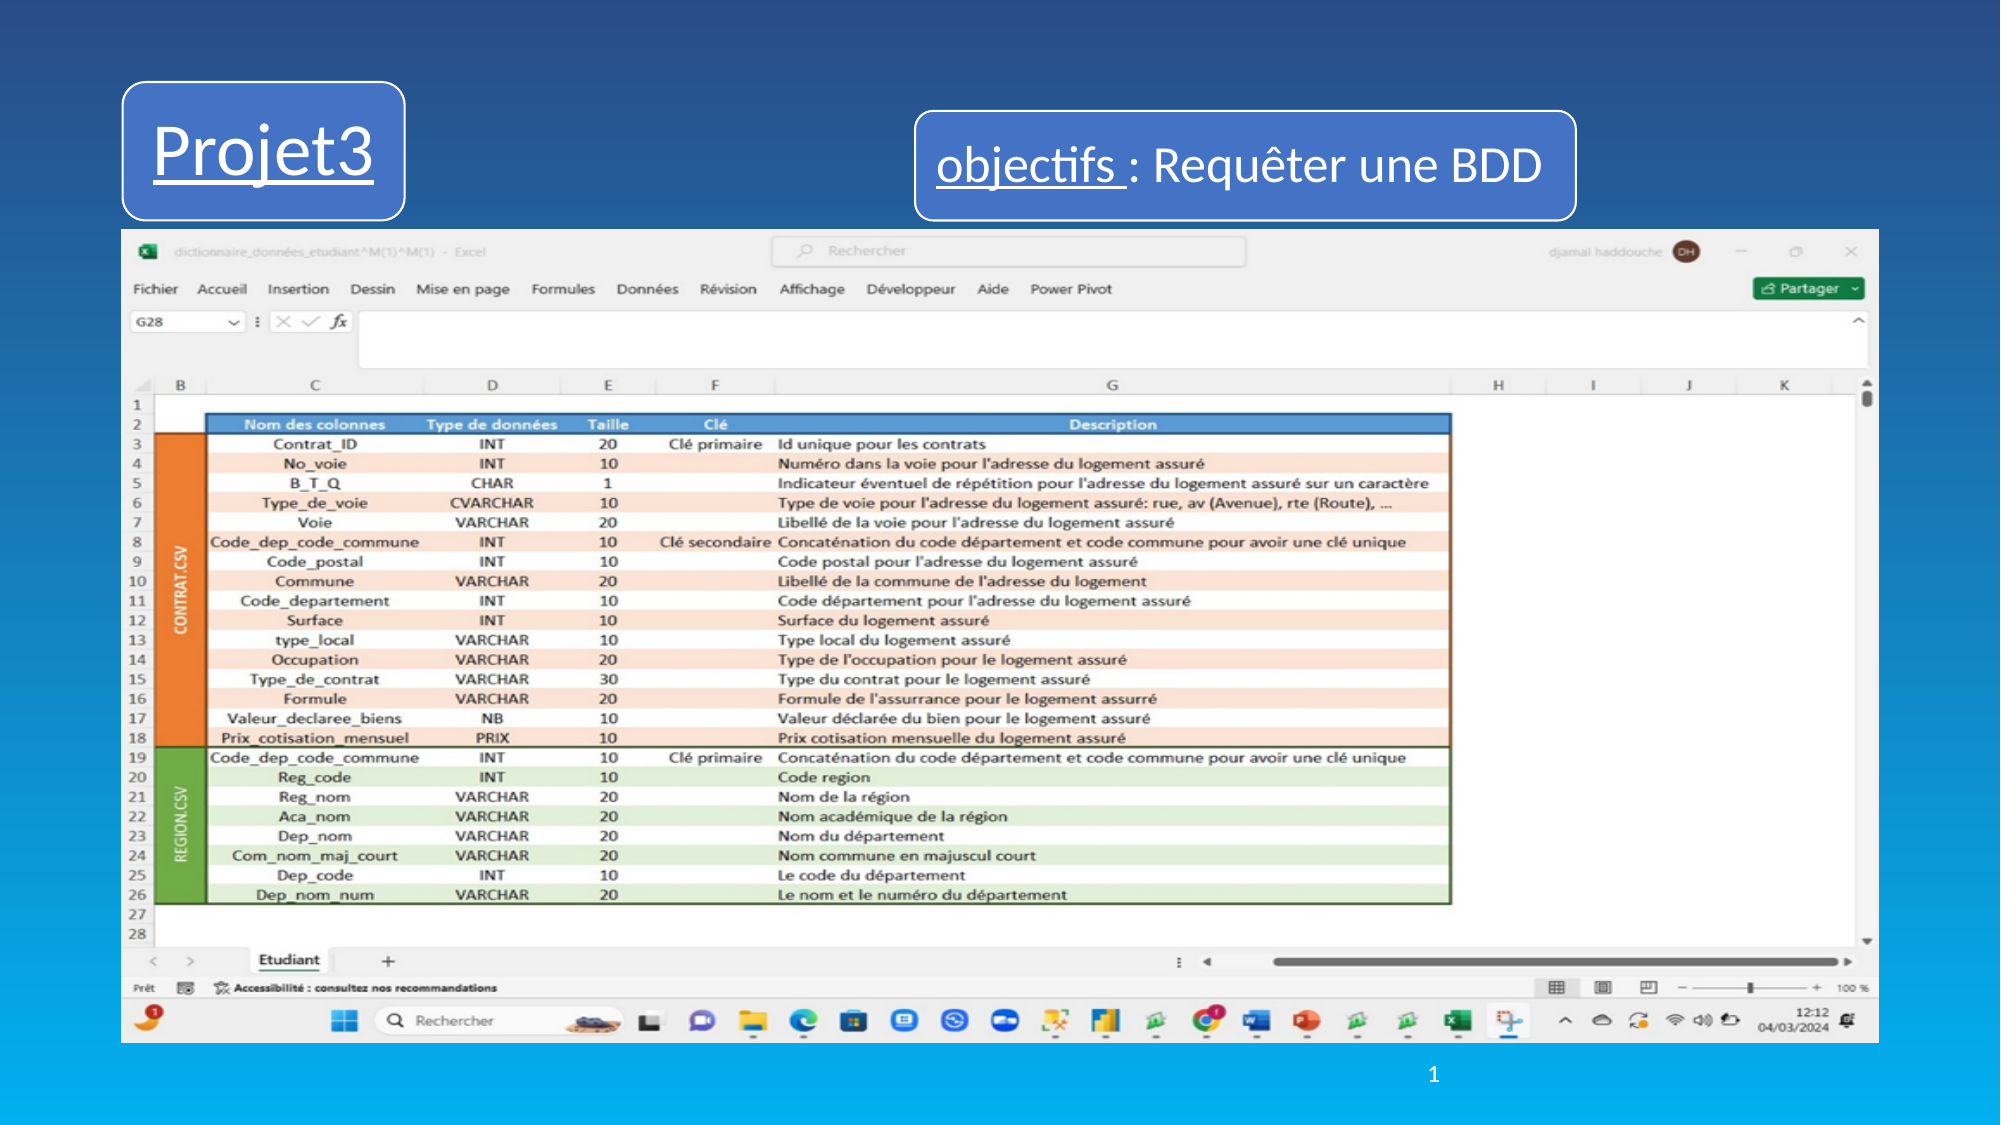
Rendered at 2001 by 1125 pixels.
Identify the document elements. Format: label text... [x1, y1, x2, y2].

text_box [1412, 1042, 1863, 1103]
text_box Projet3 [122, 82, 405, 221]
text_box objectifs : Requêter une BDD [915, 110, 1576, 221]
picture [121, 230, 1879, 1042]
